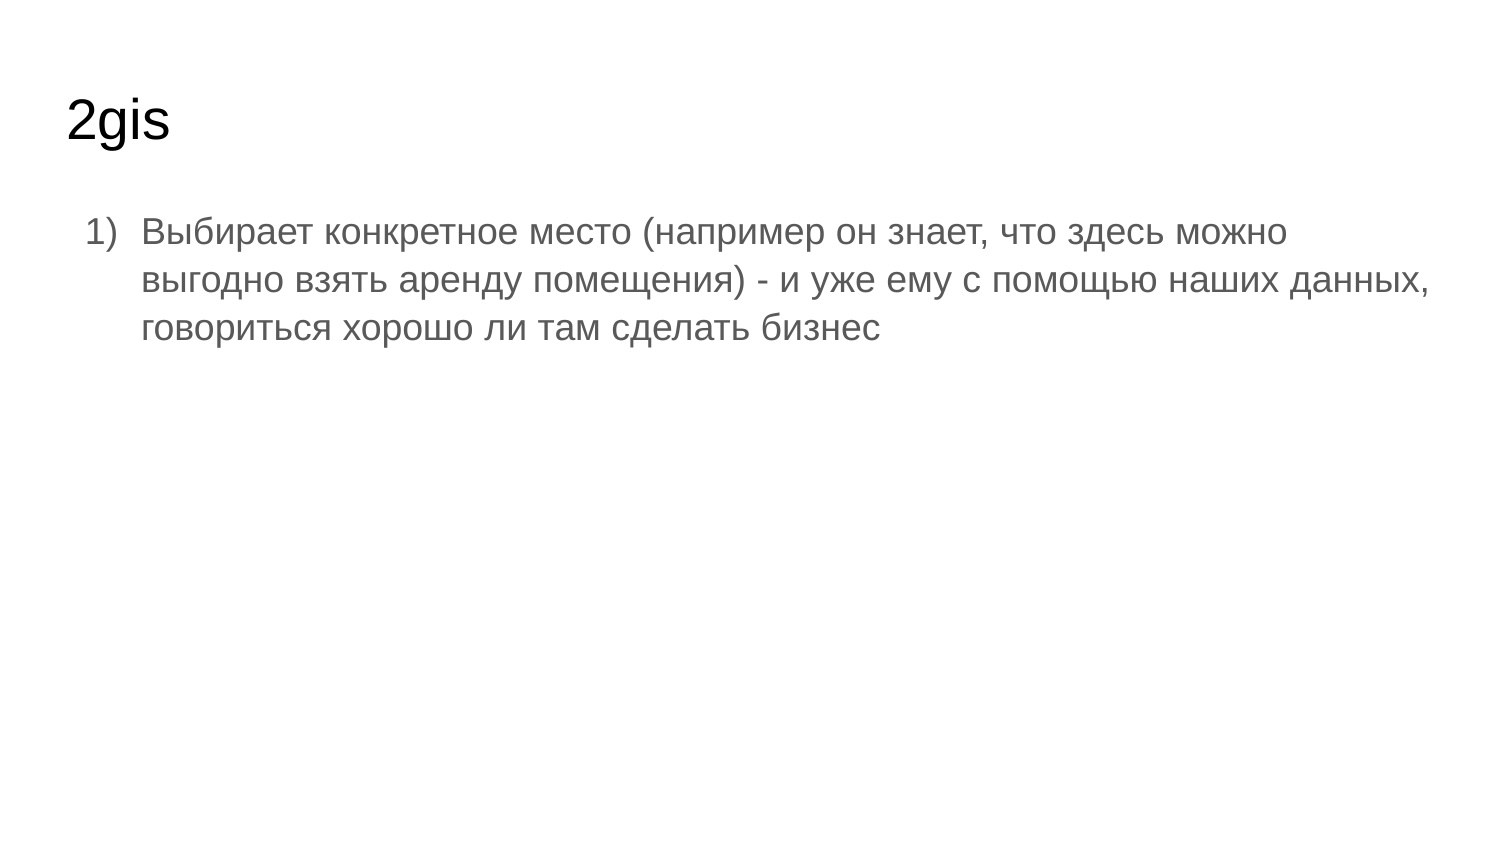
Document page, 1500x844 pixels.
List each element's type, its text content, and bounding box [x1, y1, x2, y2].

title 2gis [51, 72, 1449, 167]
list Выбирает конкретное место (например он знает, что здесь можно выгодно взять аренду помещения) - и уже ему с помощью наших данных, говориться хорошо ли там сделать бизнес [51, 189, 1449, 750]
